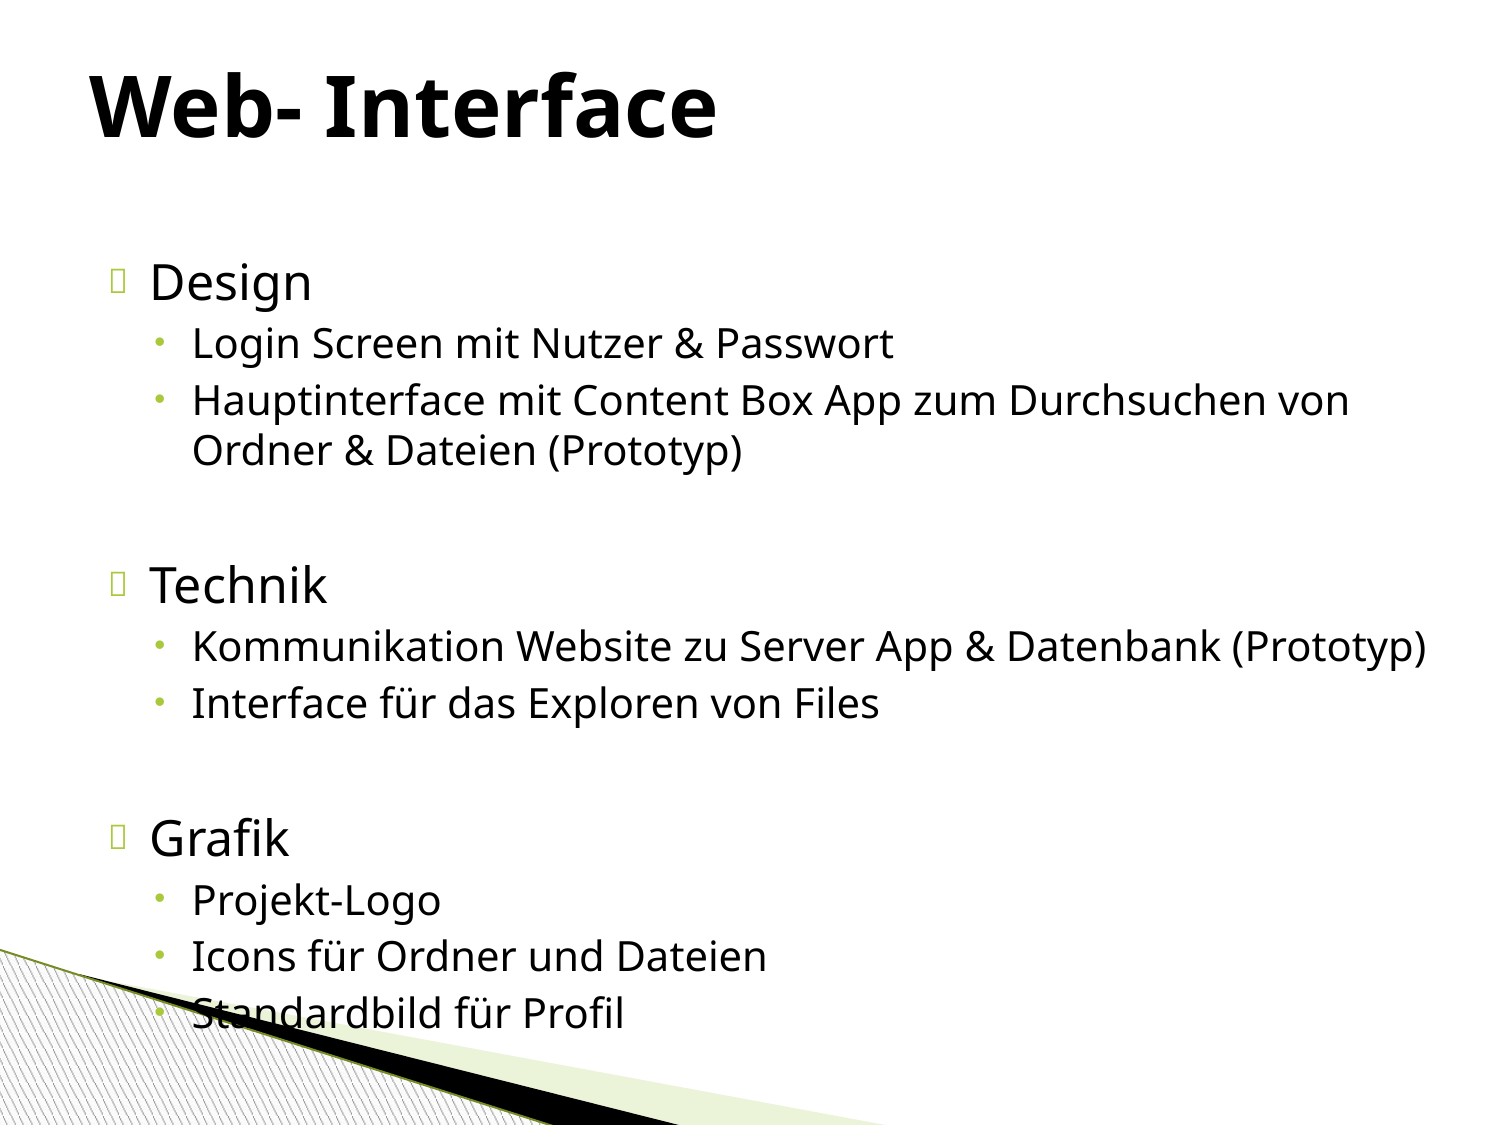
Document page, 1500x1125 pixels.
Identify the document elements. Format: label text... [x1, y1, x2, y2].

picture [0, 952, 543, 1125]
title Web- Interface [75, 45, 1425, 233]
list Design Login Screen mit Nutzer & Passwort Hauptinterface mit Content Box App zum Durchsuchen von Ordner & Dateien (Prototyp) Technik Kommunikation Website zu Server App & Datenbank (Prototyp) Interface für das Exploren von Files Grafik Projekt-Logo Icons für Ordner und Dateien Standardbild für Profil [75, 243, 1495, 986]
